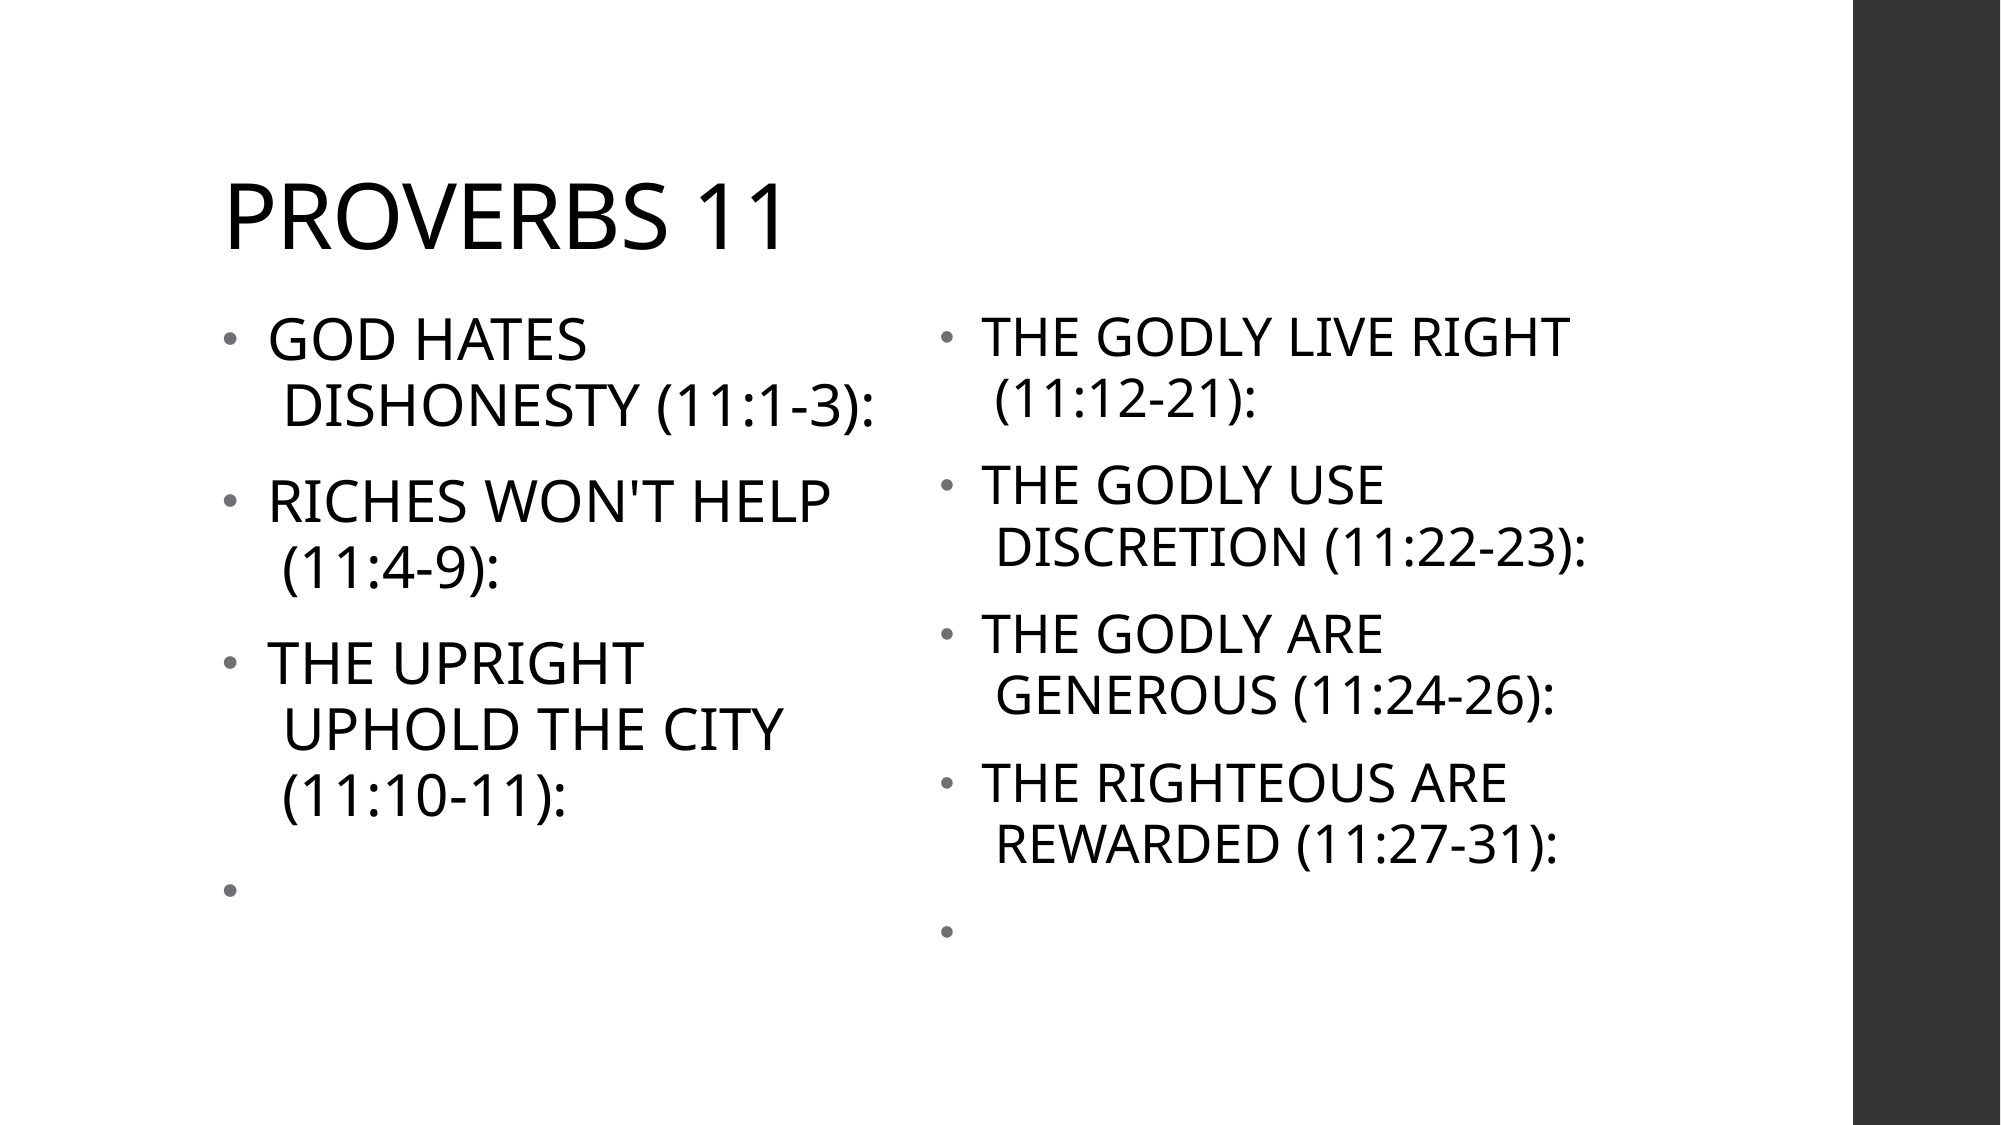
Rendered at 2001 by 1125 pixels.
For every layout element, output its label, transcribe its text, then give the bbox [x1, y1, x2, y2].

list THE GODLY LIVE RIGHT (11:12-21): THE GODLY USE DISCRETION (11:22-23): THE GODLY ARE GENEROUS (11:24-26): THE RIGHTEOUS ARE REWARDED (11:27-31): [924, 299, 1617, 1014]
list GOD HATES DISHONESTY (11:1-3): RICHES WON'T HELP (11:4-9): THE UPRIGHT UPHOLD THE CITY (11:10-11): [207, 299, 900, 1014]
title PROVERBS 11 [206, 60, 1797, 278]
